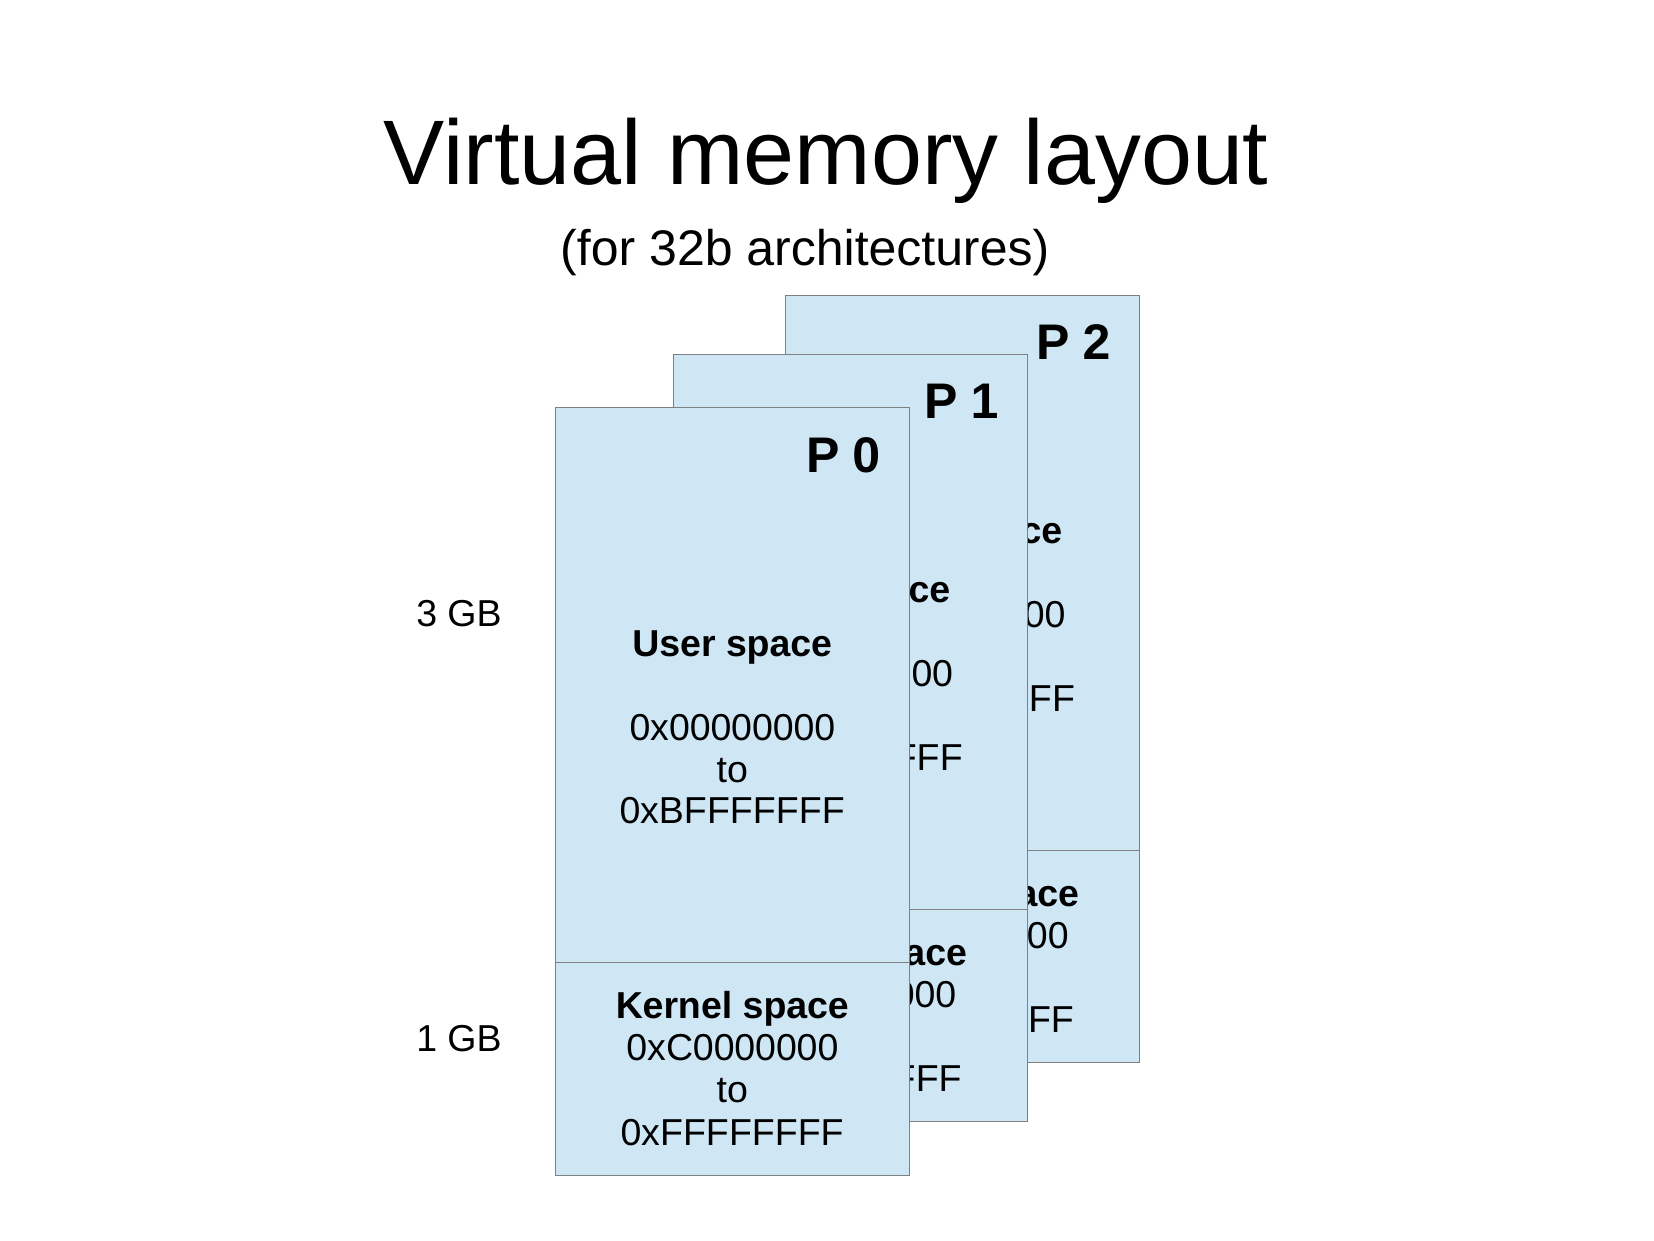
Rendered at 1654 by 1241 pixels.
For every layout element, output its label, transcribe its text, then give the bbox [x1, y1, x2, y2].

text_box User space 0x00000000 to 0xBFFFFFFF [555, 407, 910, 962]
text_box (for 32b architectures) [531, 212, 1630, 284]
text_box Kernel space 0xC0000000 to 0xFFFFFFFF [910, 909, 1028, 1122]
text_box User space 0x00000000 to 0xBFFFFFFF [1028, 496, 1140, 850]
text_box User space 0x00000000 to 0xBFFFFFFF [785, 295, 1140, 354]
text_box P 1 [909, 366, 1040, 556]
text_box Kernel space 0xC0000000 to 0xFFFFFFFF [1028, 850, 1140, 1063]
text_box Kernel space 0xC0000000 to 0xFFFFFFFF [555, 962, 910, 1176]
text_box User space 0x00000000 to 0xBFFFFFFF [910, 556, 1028, 909]
text_box P 0 [791, 419, 922, 609]
text_box 1 GB [401, 1009, 532, 1117]
text_box P 2 [1021, 307, 1152, 496]
title Virtual memory layout [82, 49, 1571, 257]
text_box User space 0x00000000 to 0xBFFFFFFF [673, 354, 1028, 407]
text_box 3 GB [401, 584, 532, 691]
